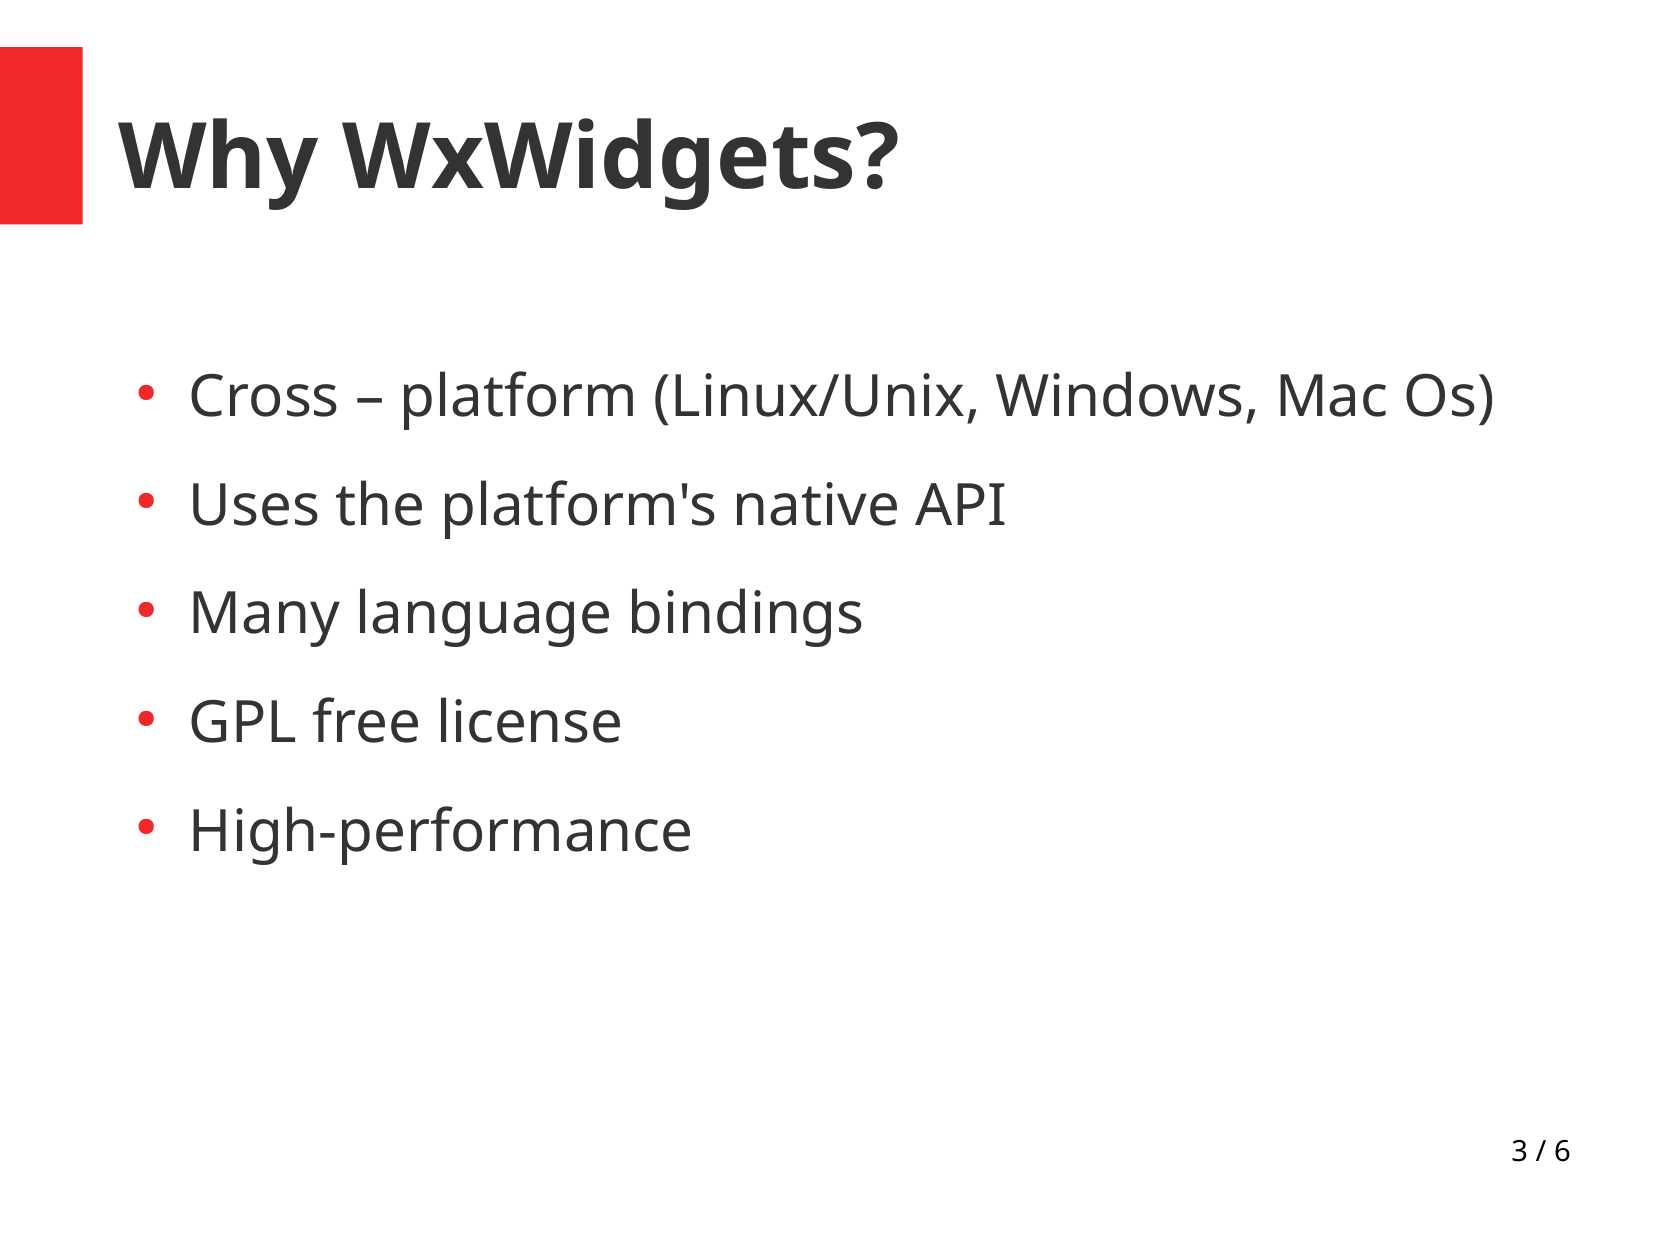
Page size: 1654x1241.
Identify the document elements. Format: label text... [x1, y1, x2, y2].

list Cross – platform (Linux/Unix, Windows, Mac Os) Uses the platform's native API Many language bindings GPL free license High-performance [118, 354, 1606, 1074]
title Why WxWidgets? [118, 49, 1571, 257]
